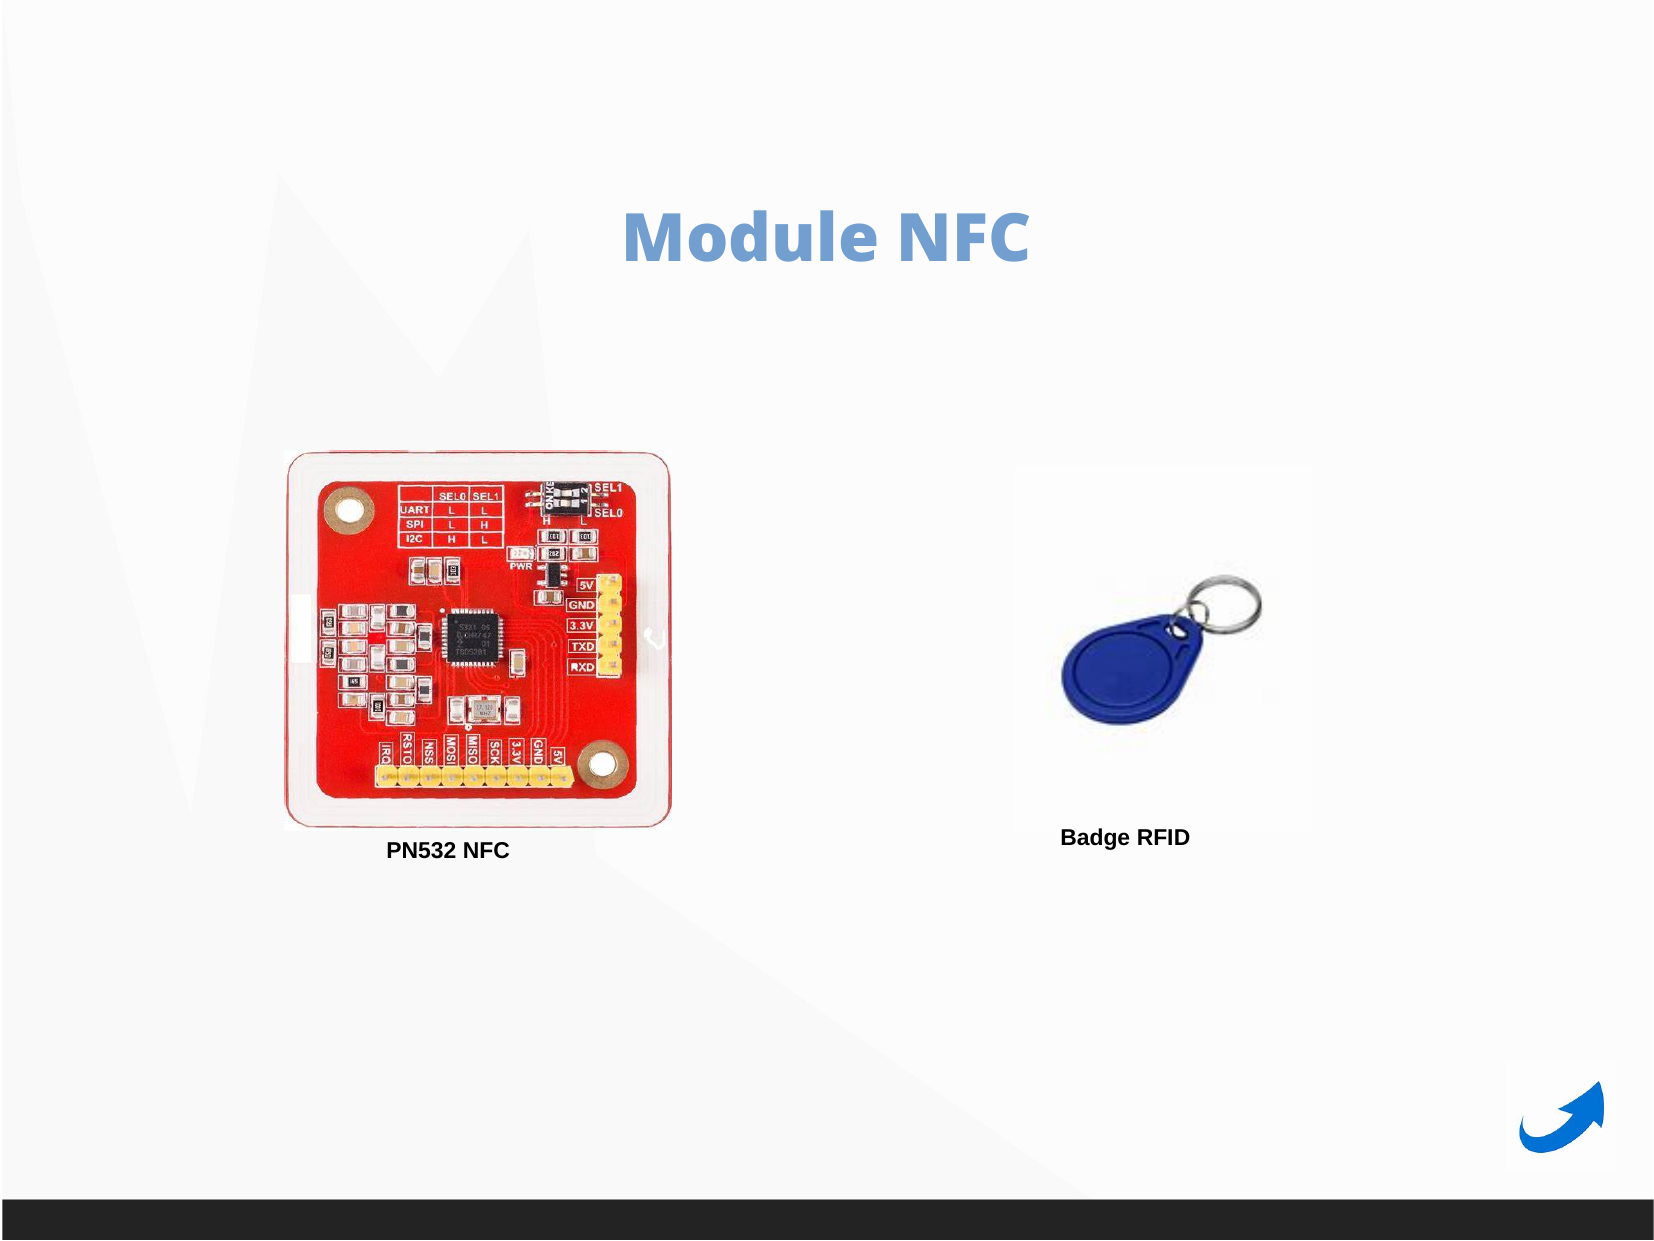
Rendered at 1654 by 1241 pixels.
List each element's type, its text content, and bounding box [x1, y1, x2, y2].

picture [2, 0, 1654, 1241]
text_box PN532 NFC [371, 830, 672, 882]
text_box Badge RFID [1045, 816, 1346, 869]
title Module NFC [82, 132, 1571, 340]
